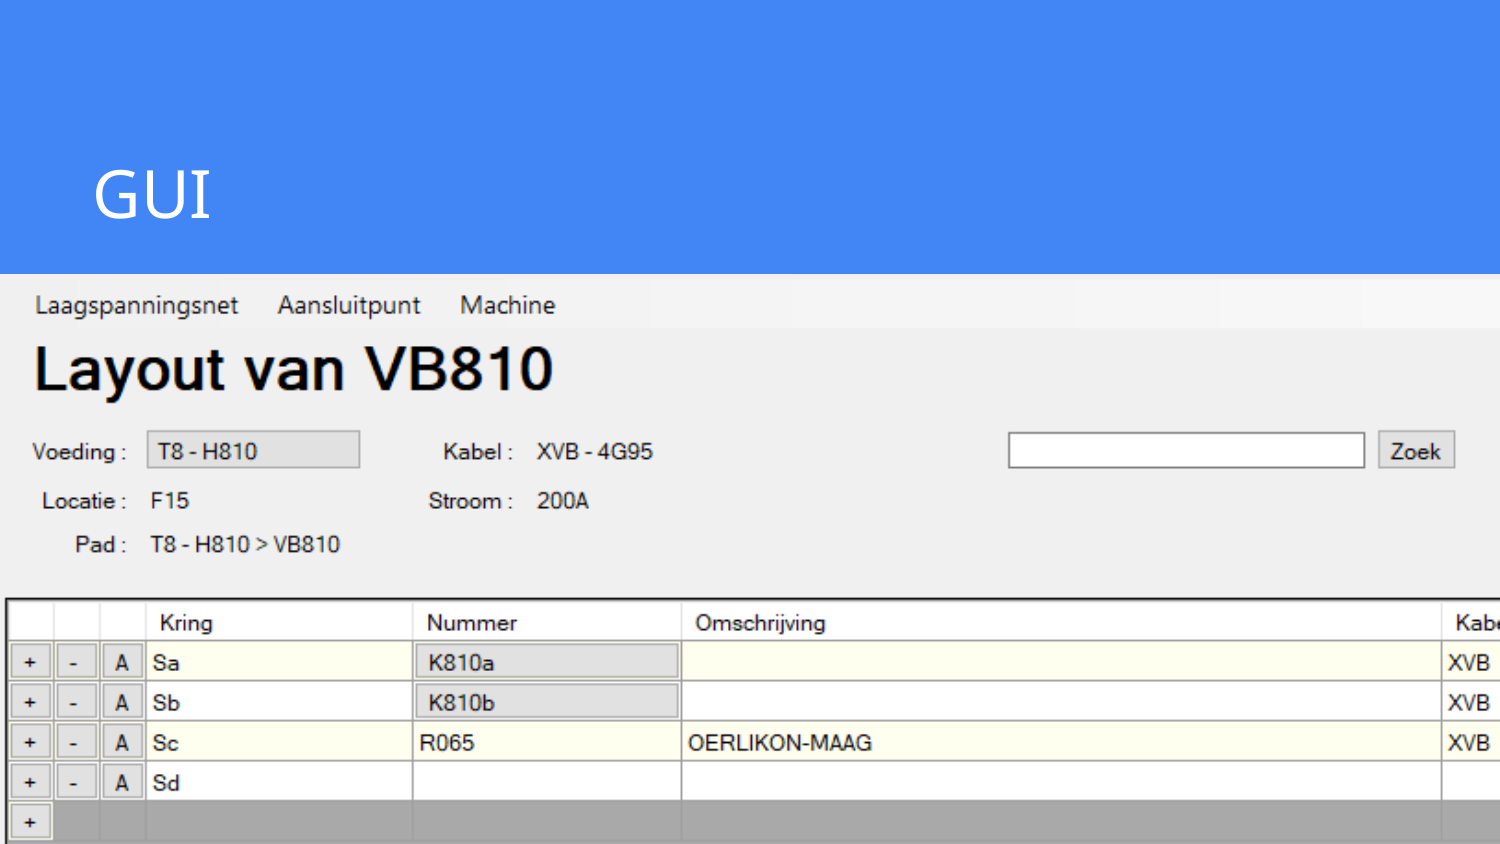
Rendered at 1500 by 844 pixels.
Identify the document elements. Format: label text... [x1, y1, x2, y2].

picture [0, 274, 1500, 844]
title GUI [77, 121, 1427, 248]
